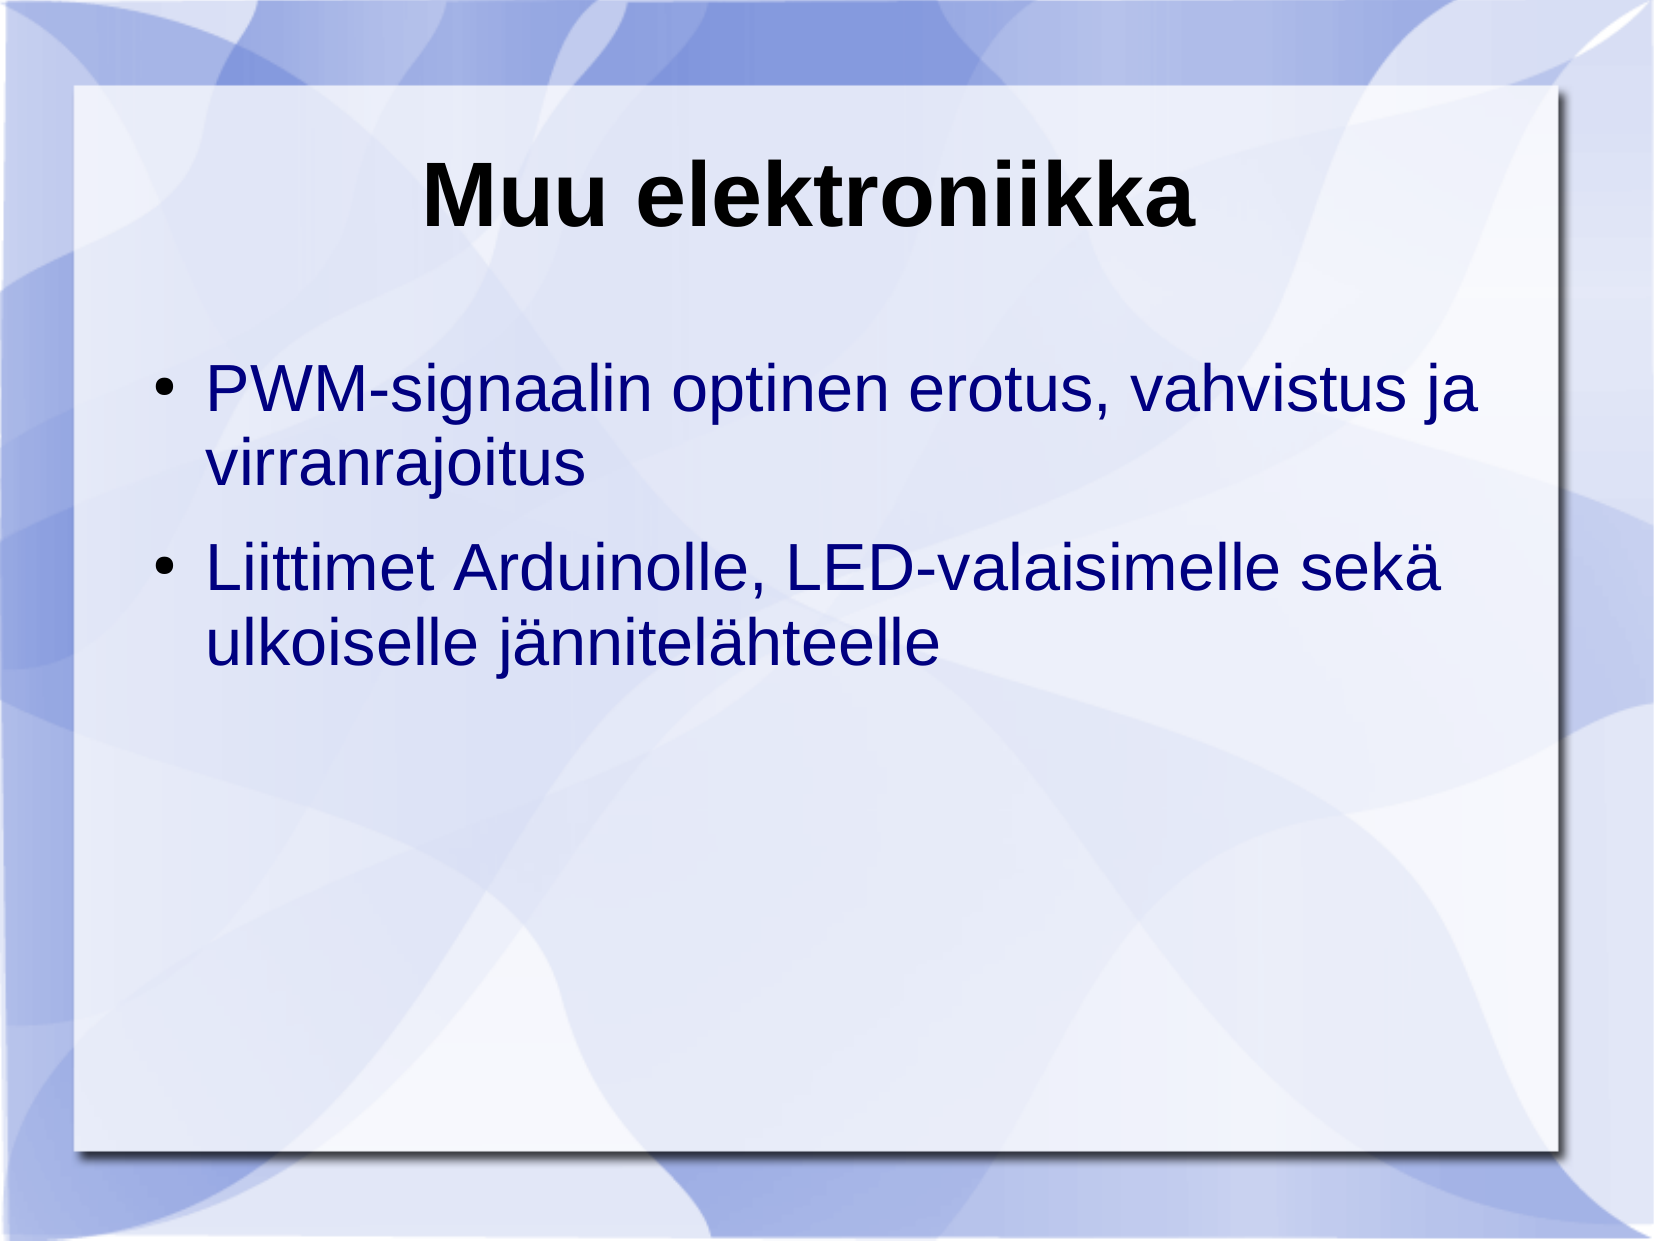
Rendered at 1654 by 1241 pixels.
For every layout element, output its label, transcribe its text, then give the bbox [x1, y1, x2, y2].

list PWM-signaalin optinen erotus, vahvistus ja virranrajoitus Liittimet Arduinolle, LED-valaisimelle sekä ulkoiselle jännitelähteelle [134, 350, 1516, 1133]
picture [0, 0, 1654, 1241]
title Muu elektroniikka [82, 90, 1536, 298]
